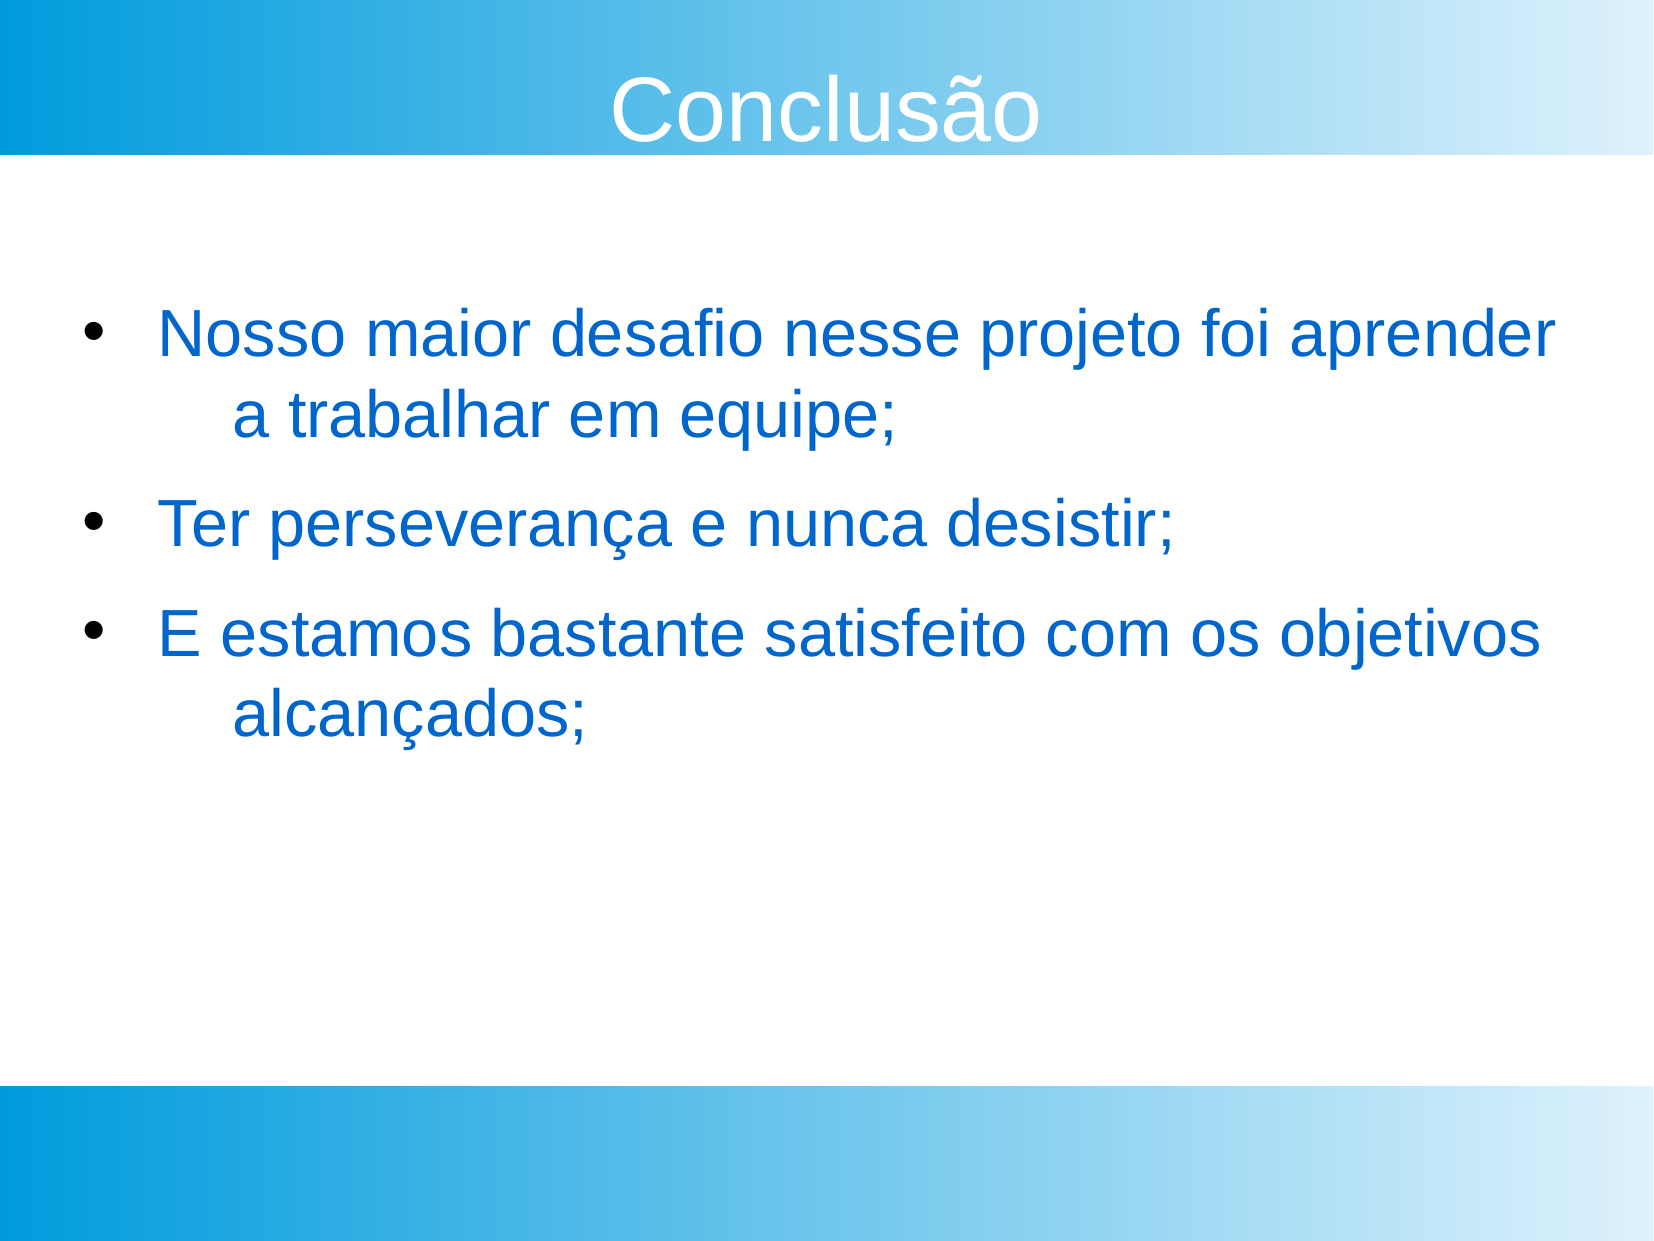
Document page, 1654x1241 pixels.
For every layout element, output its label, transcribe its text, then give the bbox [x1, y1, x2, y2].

list Nosso maior desafio nesse projeto foi aprender a trabalhar em equipe; Ter perseverança e nunca desistir; E estamos bastante satisfeito com os objetivos alcançados; [82, 290, 1571, 1010]
title Conclusão [82, 49, 1571, 155]
